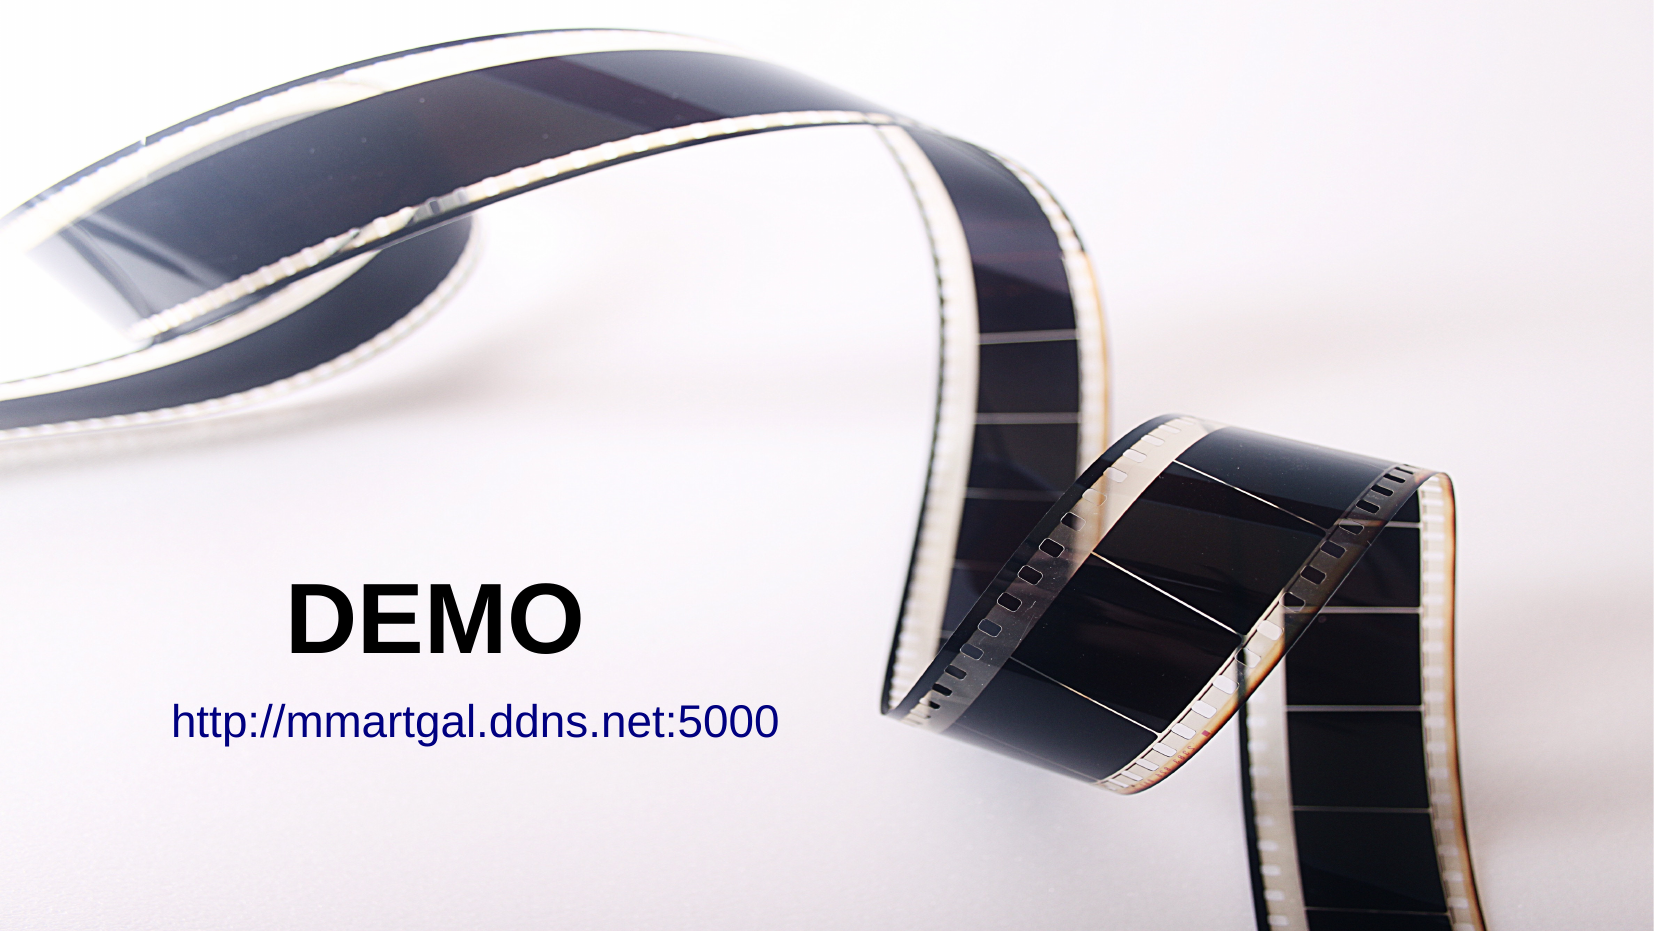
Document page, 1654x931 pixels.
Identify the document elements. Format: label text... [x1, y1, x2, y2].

picture [0, 0, 1654, 931]
title DEMO [105, 541, 767, 696]
list http://mmartgal.ddns.net:5000 [100, 696, 837, 752]
